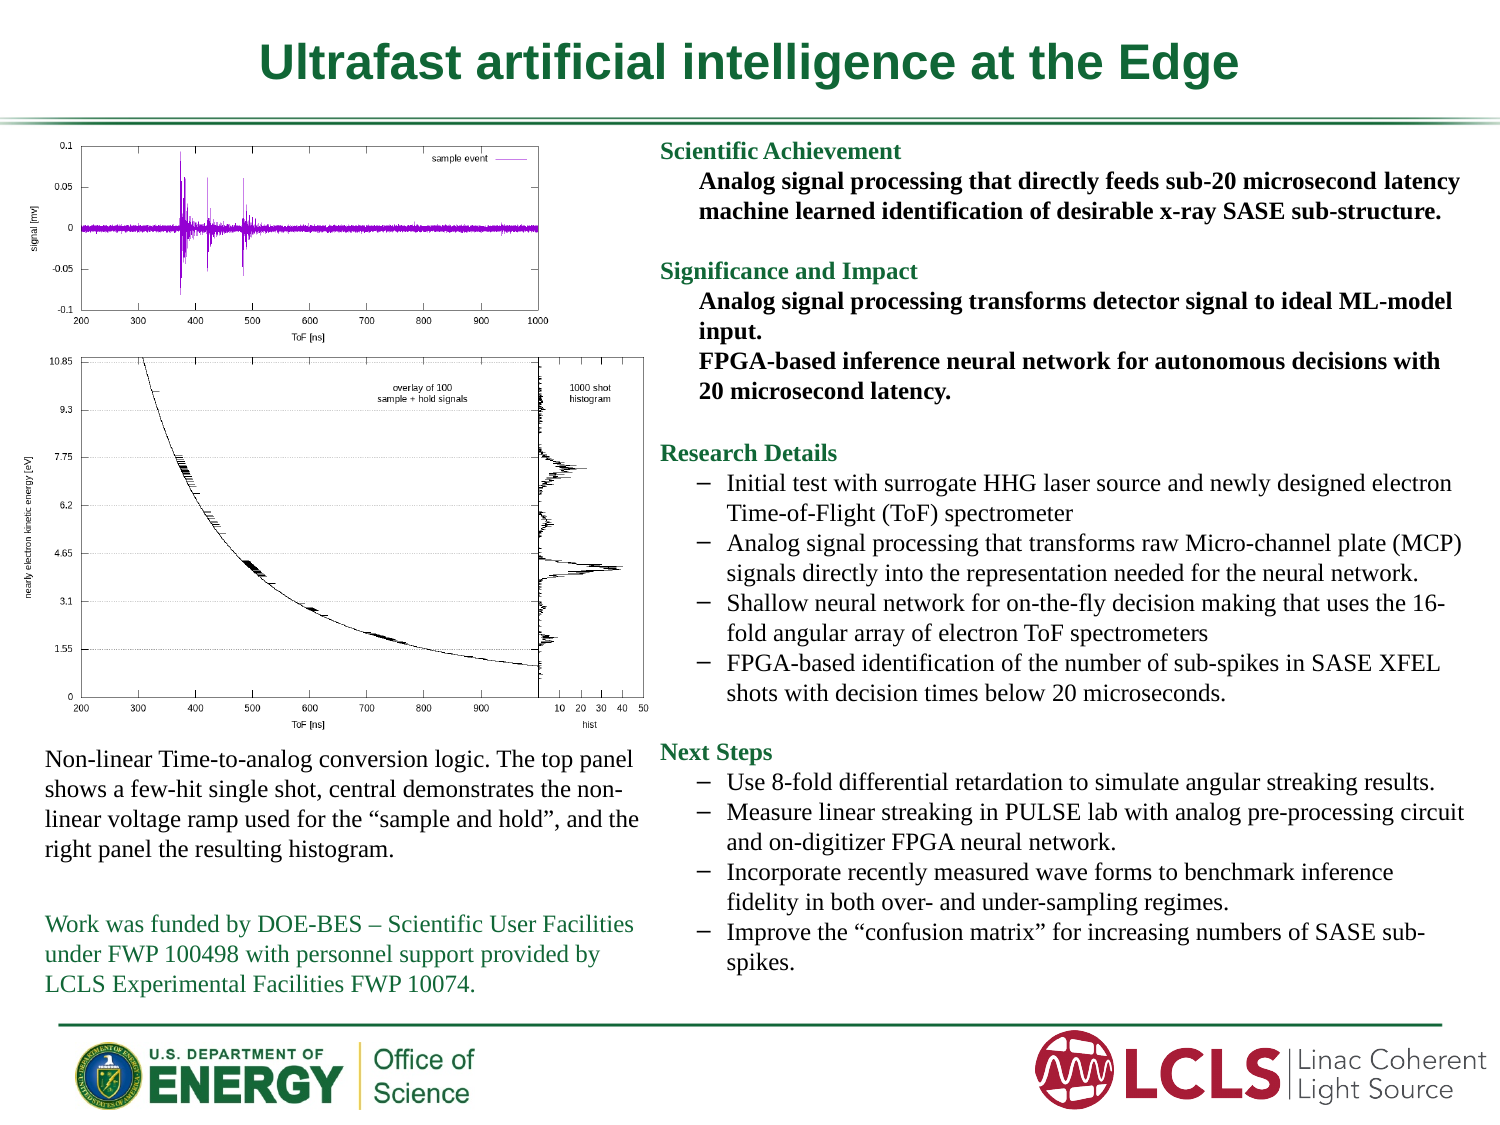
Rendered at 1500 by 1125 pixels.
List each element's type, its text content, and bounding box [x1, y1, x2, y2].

list Scientific Achievement Analog signal processing that directly feeds sub-20 microsecond latency machine learned identification of desirable x-ray SASE sub-structure. Significance and Impact Analog signal processing transforms detector signal to ideal ML-model input. FPGA-based inference neural network for autonomous decisions with 20 microsecond latency. Research Details Initial test with surrogate HHG laser source and newly designed electron Time-of-Flight (ToF) spectrometer Analog signal processing that transforms raw Micro-channel plate (MCP) signals directly into the representation needed for the neural network. Shallow neural network for on-the-fly decision making that uses the 16-fold angular array of electron ToF spectrometers FPGA-based identification of the number of sub-spikes in SASE XFEL shots with decision times below 20 microseconds. Next Steps Use 8-fold differential retardation to simulate angular streaking results. Measure linear streaking in PULSE lab with analog pre-processing circuit and on-digitizer FPGA neural network. Incorporate recently measured wave forms to benchmark inference fidelity in both over- and under-sampling regimes. Improve the “confusion matrix” for increasing numbers of SASE sub-spikes. [645, 127, 1486, 1021]
picture [0, 120, 1500, 1125]
title Ultrafast artificial intelligence at the Edge [0, 0, 1500, 120]
text_box Non-linear Time-to-analog conversion logic. The top panel shows a few-hit single shot, central demonstrates the non-linear voltage ramp used for the “sample and hold”, and the right panel the resulting histogram. [30, 734, 691, 870]
text_box Work was funded by DOE-BES – Scientific User Facilities under FWP 100498 with personnel support provided by LCLS Experimental Facilities FWP 10074. [30, 900, 661, 1005]
